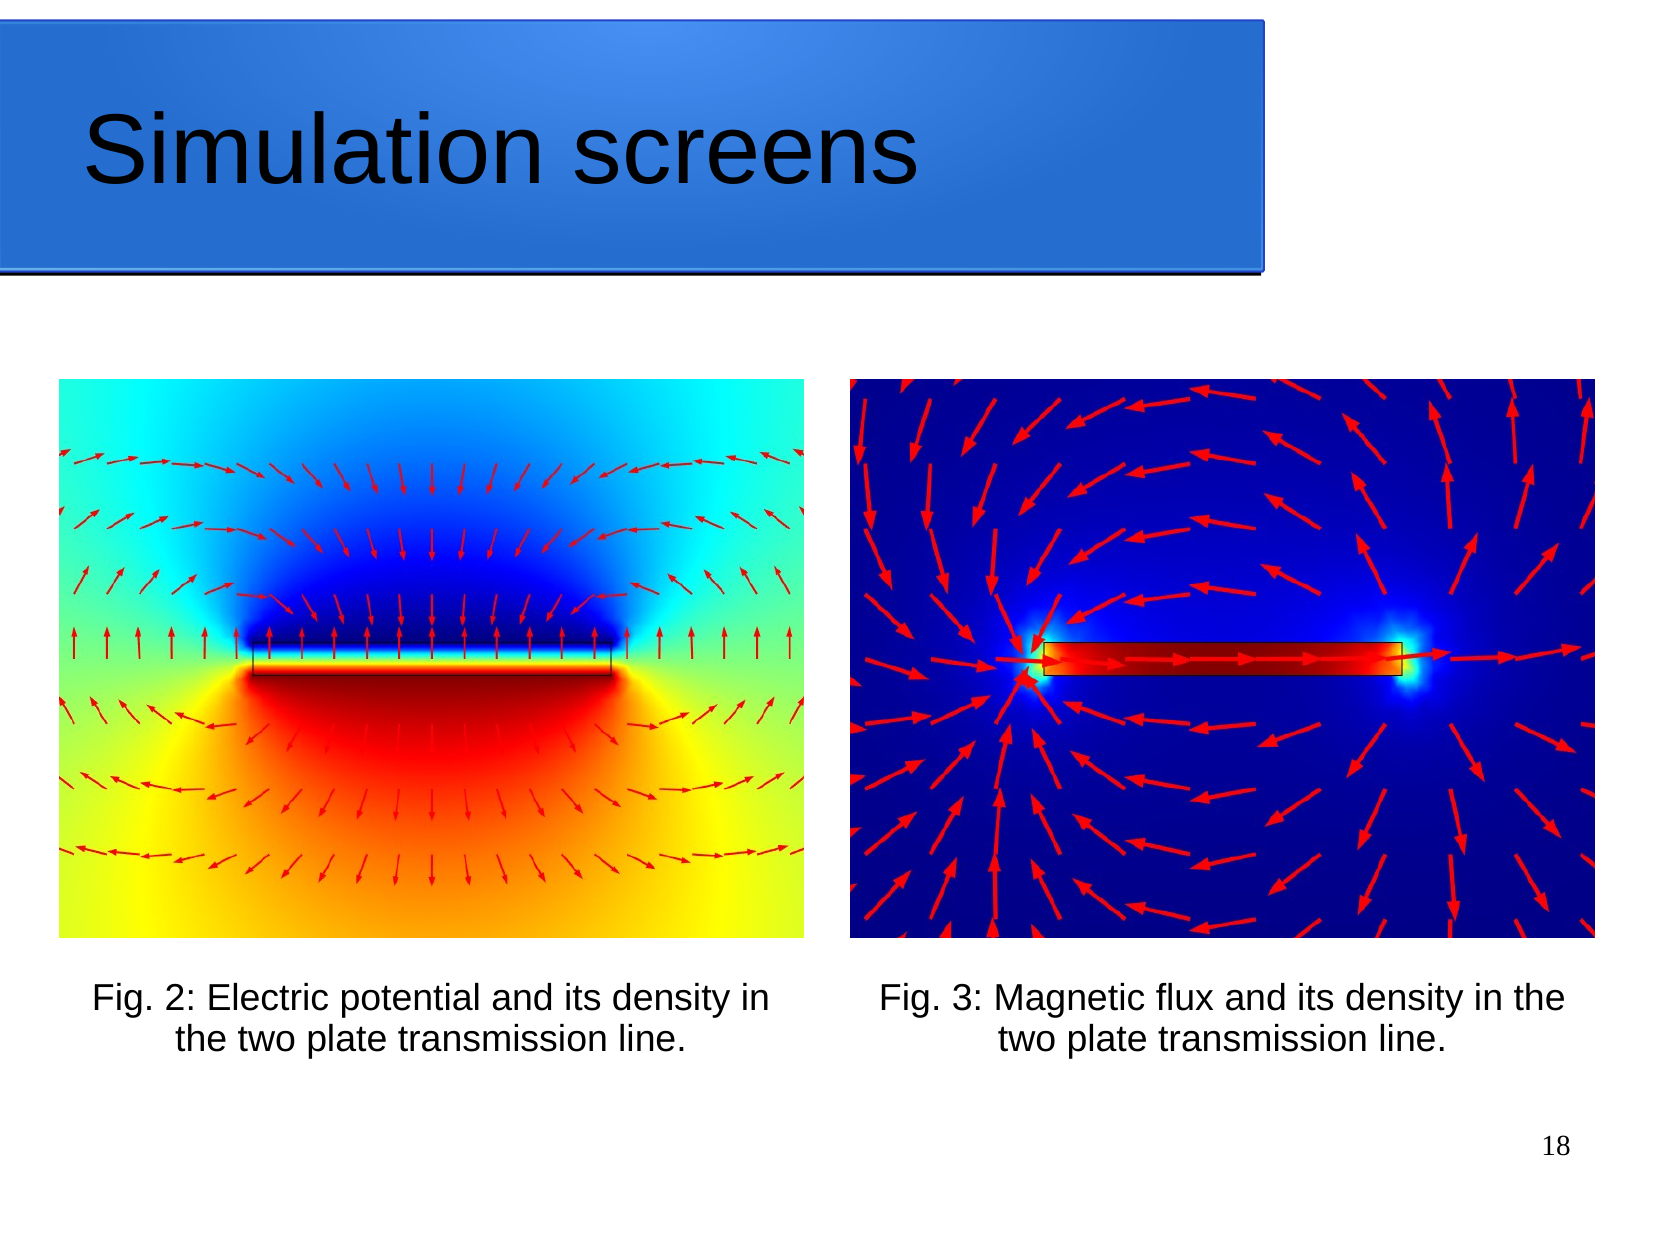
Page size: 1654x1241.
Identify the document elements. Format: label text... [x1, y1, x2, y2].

text_box Fig. 3: Magnetic flux and its density in the two plate transmission line. [850, 968, 1595, 1068]
text_box Fig. 2: Electric potential and its density in the two plate transmission line. [59, 968, 804, 1068]
picture [59, 379, 804, 938]
title Simulation screens [82, 47, 1235, 252]
picture [850, 379, 1595, 938]
